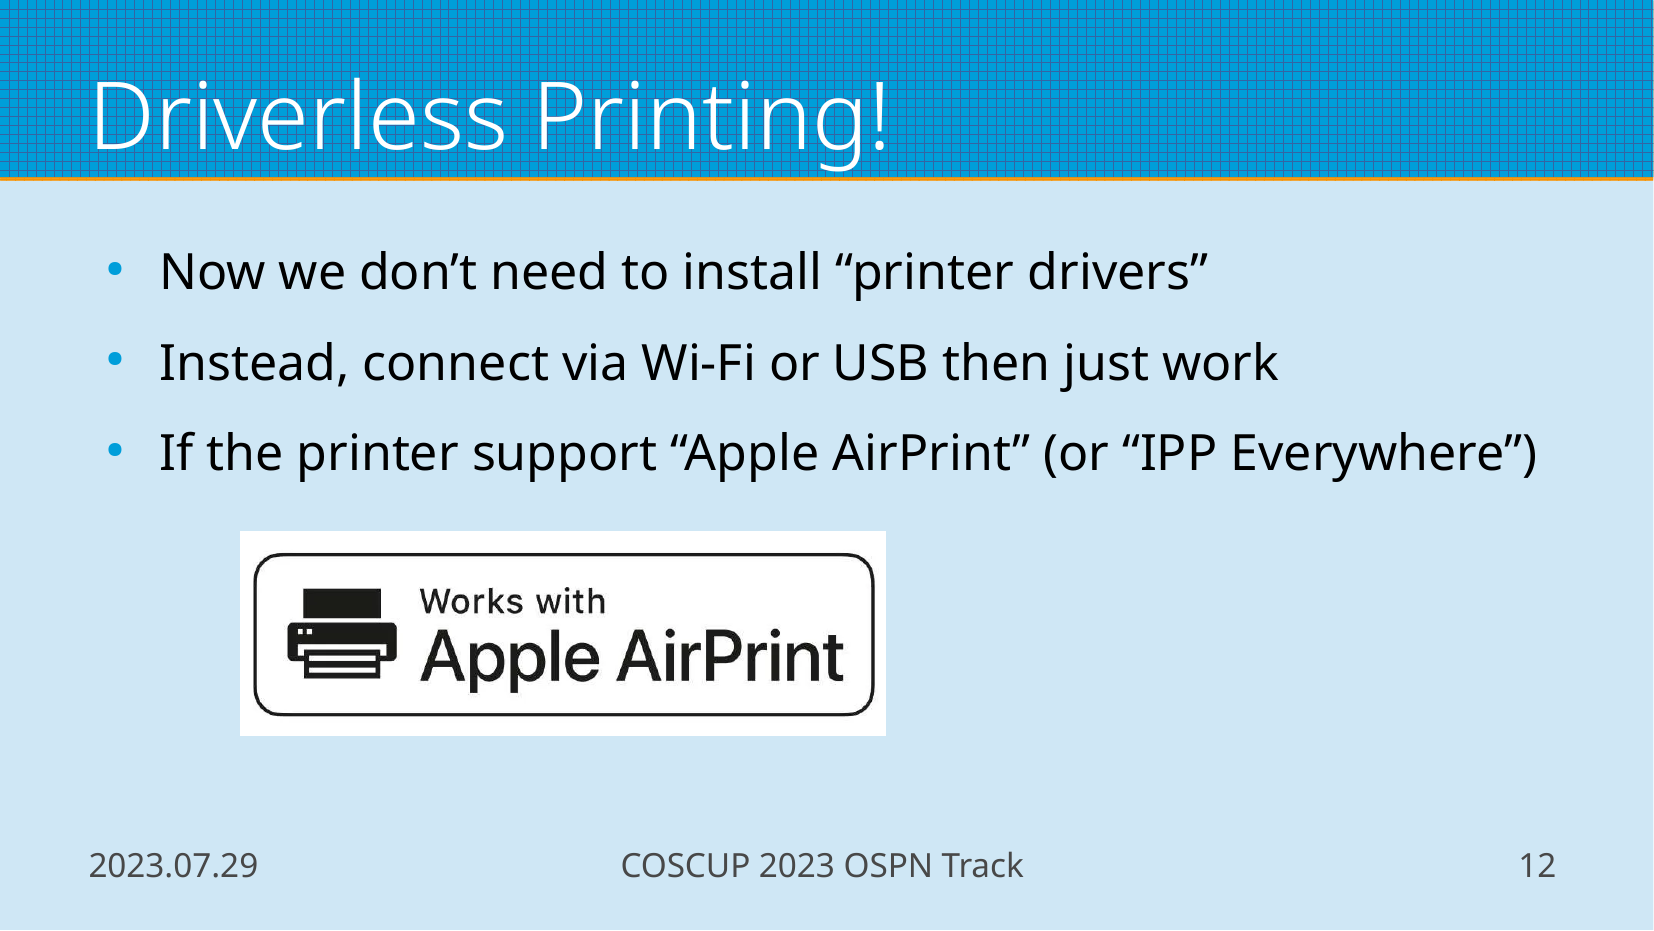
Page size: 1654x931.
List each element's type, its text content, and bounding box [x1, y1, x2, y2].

list Now we don’t need to install “printer drivers” Instead, connect via Wi-Fi or USB then just work If the printer support “Apple AirPrint” (or “IPP Everywhere”) [88, 236, 1565, 813]
title Driverless Printing! [88, 14, 1565, 178]
picture [240, 531, 886, 736]
